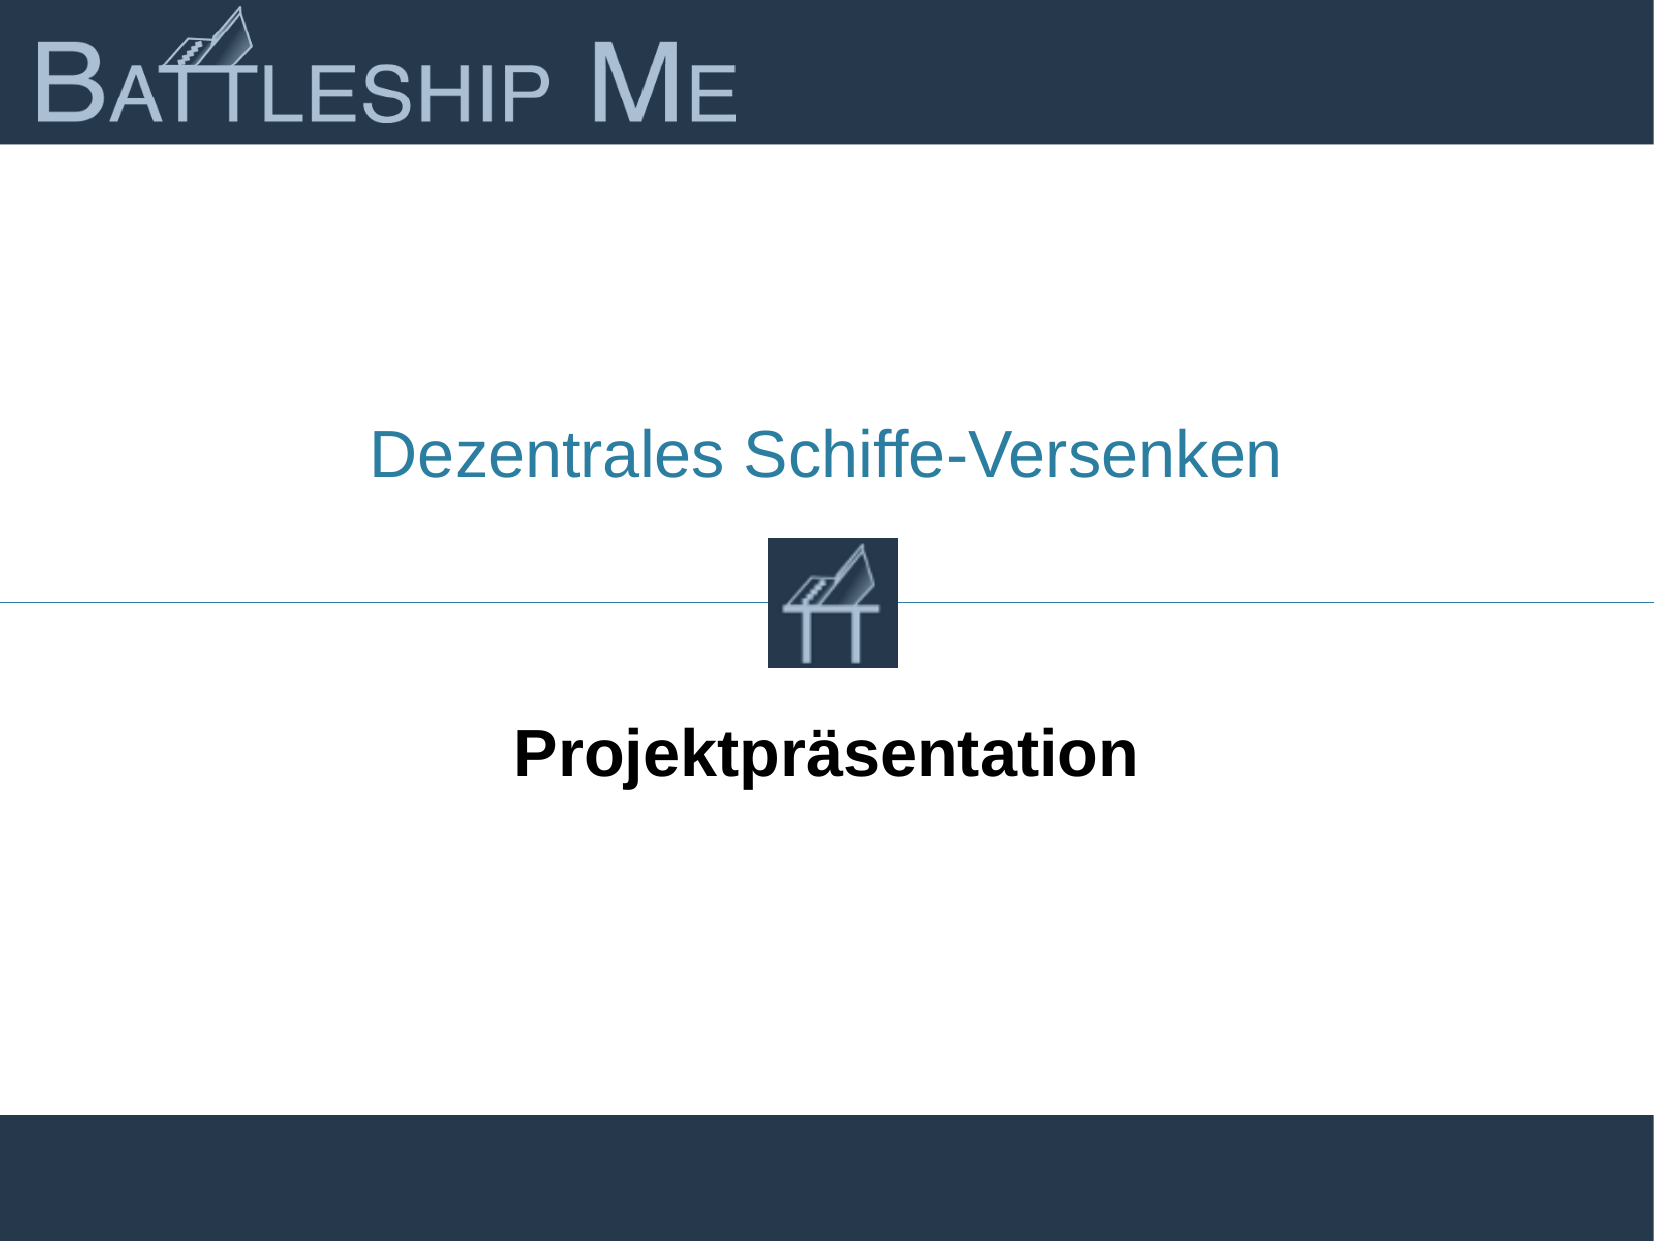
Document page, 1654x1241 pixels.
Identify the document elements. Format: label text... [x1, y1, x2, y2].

picture [768, 538, 898, 668]
picture [0, 0, 1654, 602]
subtitle Dezentrales Schiffe-Versenken Projektpräsentation [82, 603, 1571, 1010]
picture [0, 603, 1654, 1241]
subtitle Dezentrales Schiffe-Versenken Projektpräsentation [82, 49, 1571, 602]
